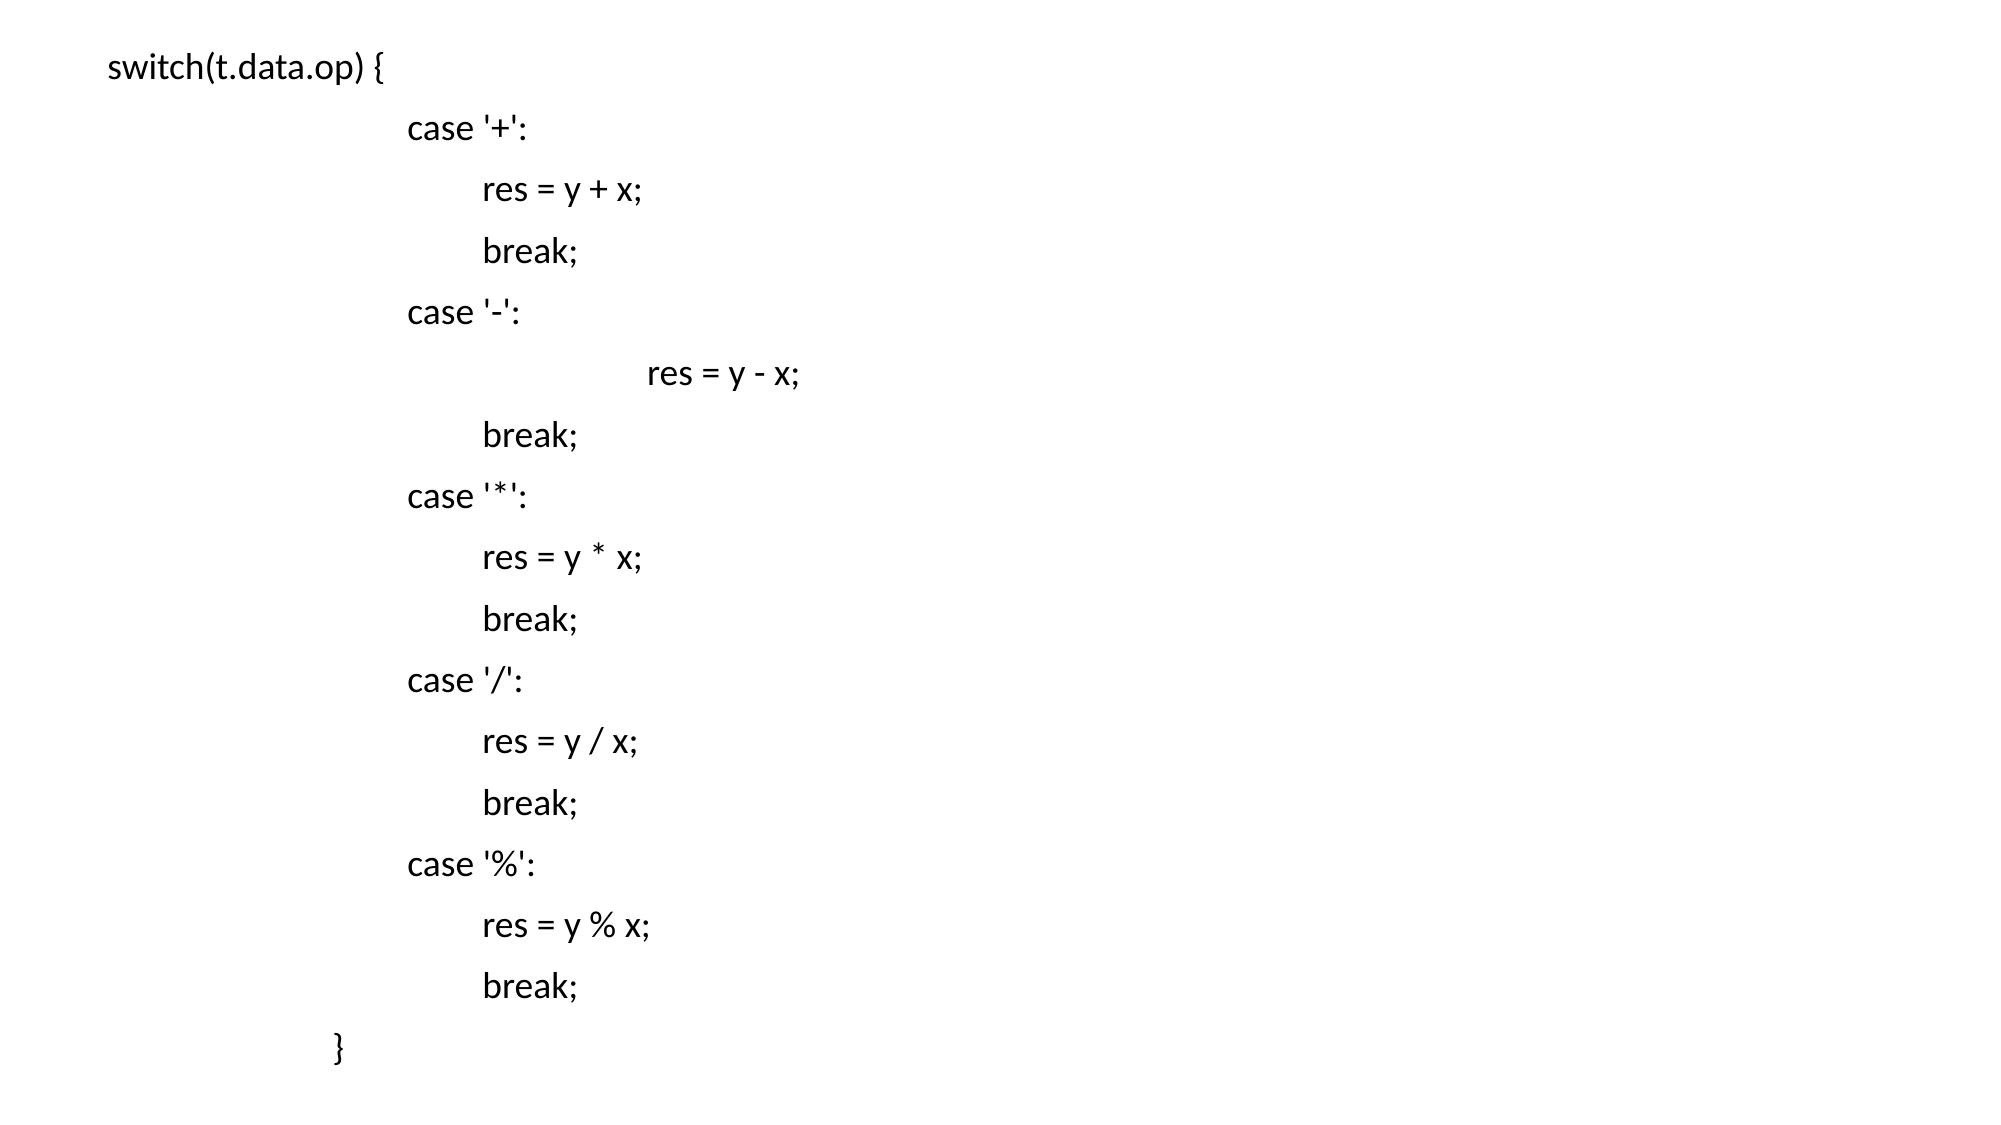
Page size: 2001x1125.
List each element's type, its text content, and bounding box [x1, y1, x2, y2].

list switch(t.data.op) { case '+': res = y + x; break; case '-': res = y - x; break; case '*': res = y * x; break; case '/': res = y / x; break; case '%': res = y % x; break; } [92, 39, 1818, 754]
